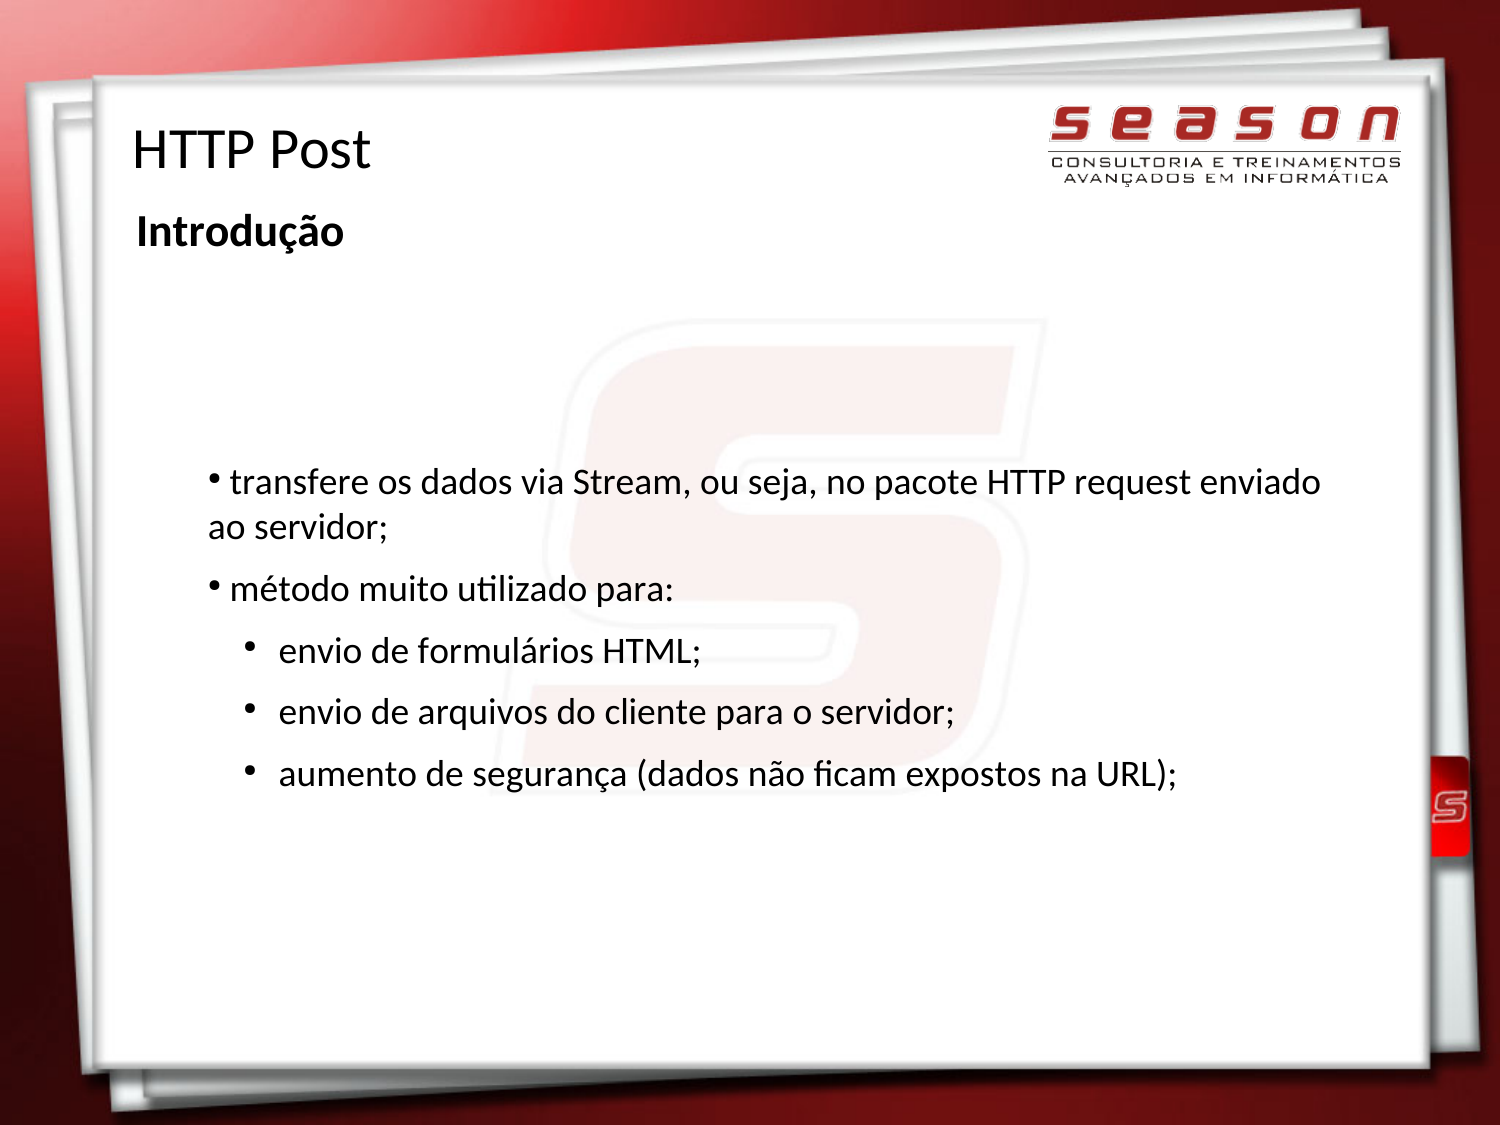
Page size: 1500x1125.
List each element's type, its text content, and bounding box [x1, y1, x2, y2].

text_box transfere os dados via Stream, ou seja, no pacote HTTP request enviado ao servidor; método muito utilizado para: envio de formulários HTML; envio de arquivos do cliente para o servidor; aumento de segurança (dados não ficam expostos na URL); [207, 357, 1328, 894]
title HTTP Post [118, 33, 1394, 257]
picture [0, 0, 1500, 1125]
text_box Introdução [119, 200, 1240, 256]
